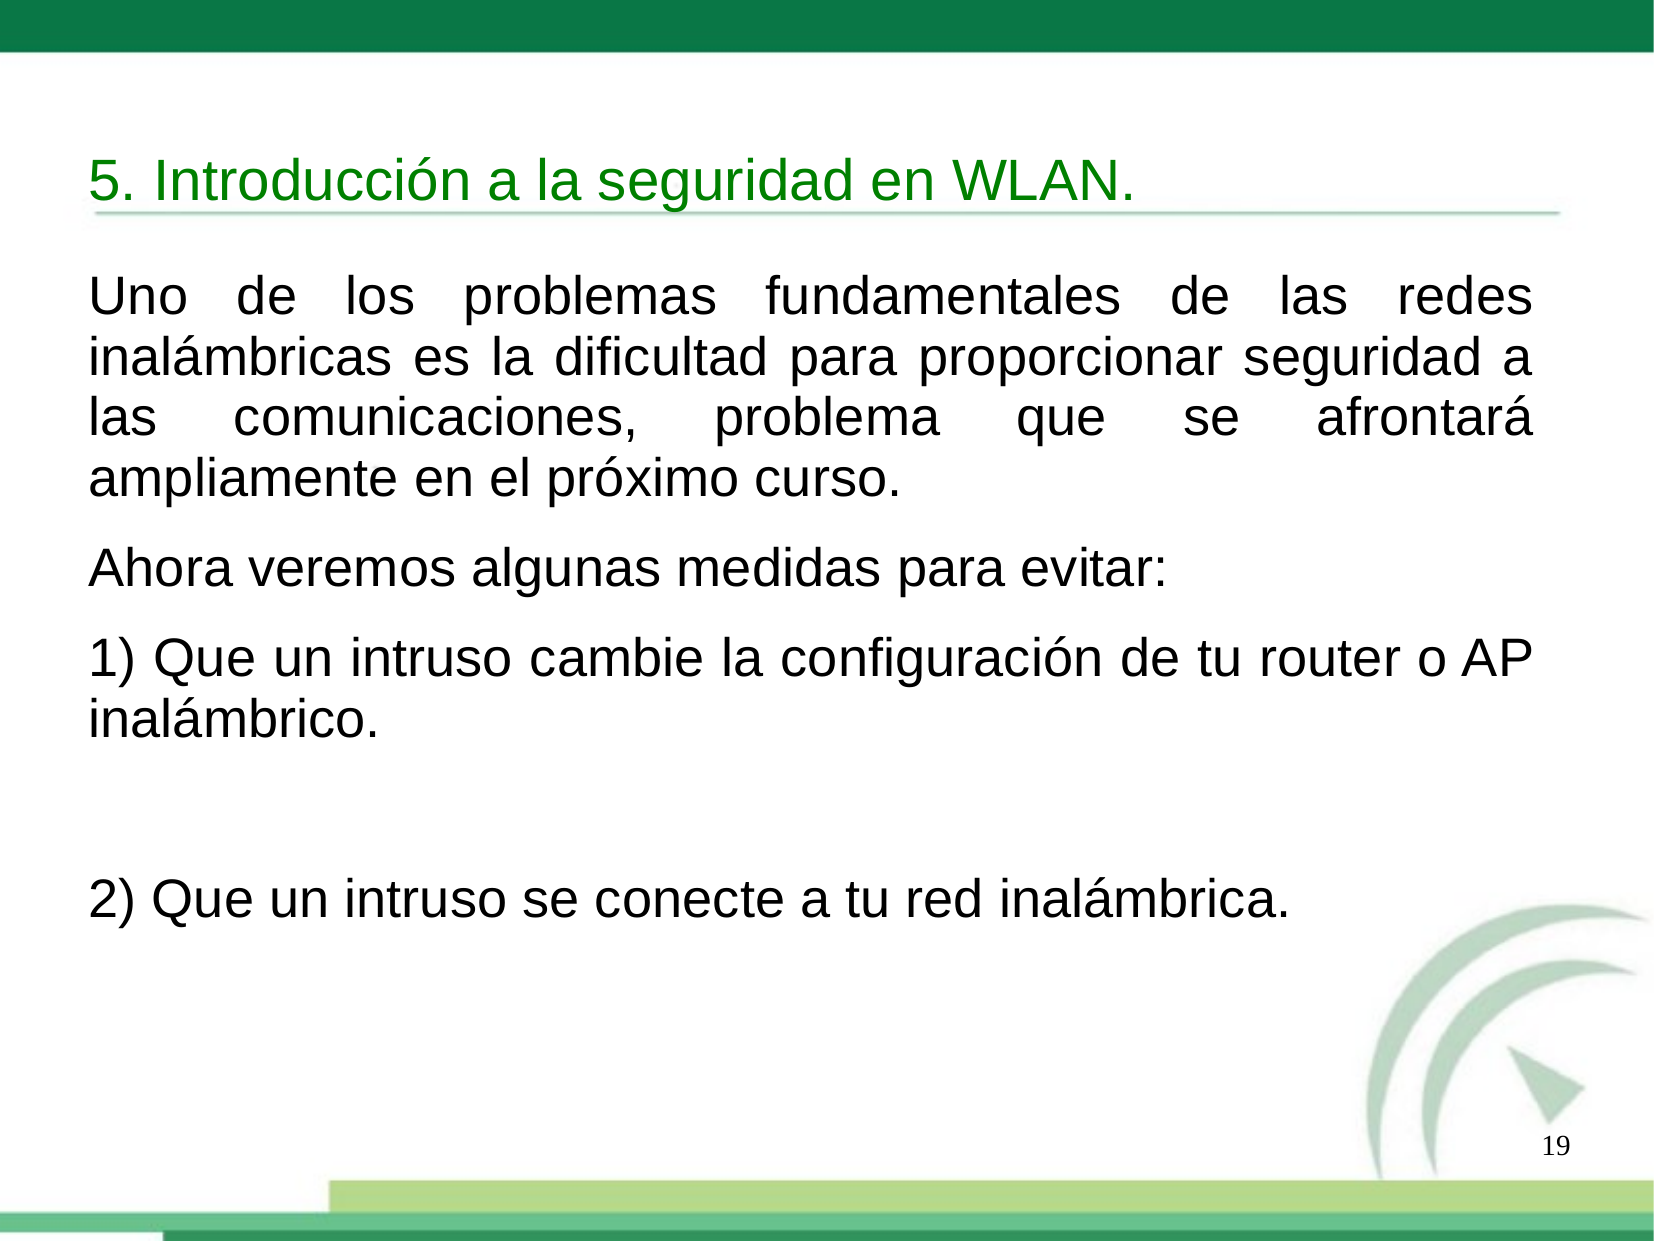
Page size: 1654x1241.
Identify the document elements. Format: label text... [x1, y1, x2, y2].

list Uno de los problemas fundamentales de las redes inalámbricas es la dificultad para proporcionar seguridad a las comunicaciones, problema que se afrontará ampliamente en el próximo curso. Ahora veremos algunas medidas para evitar: 1) Que un intruso cambie la configuración de tu router o AP inalámbrico. 2) Que un intruso se conecte a tu red inalámbrica. [88, 265, 1536, 1106]
picture [0, 0, 1654, 1241]
text_box 5. Introducción a la seguridad en WLAN. [88, 147, 1565, 223]
